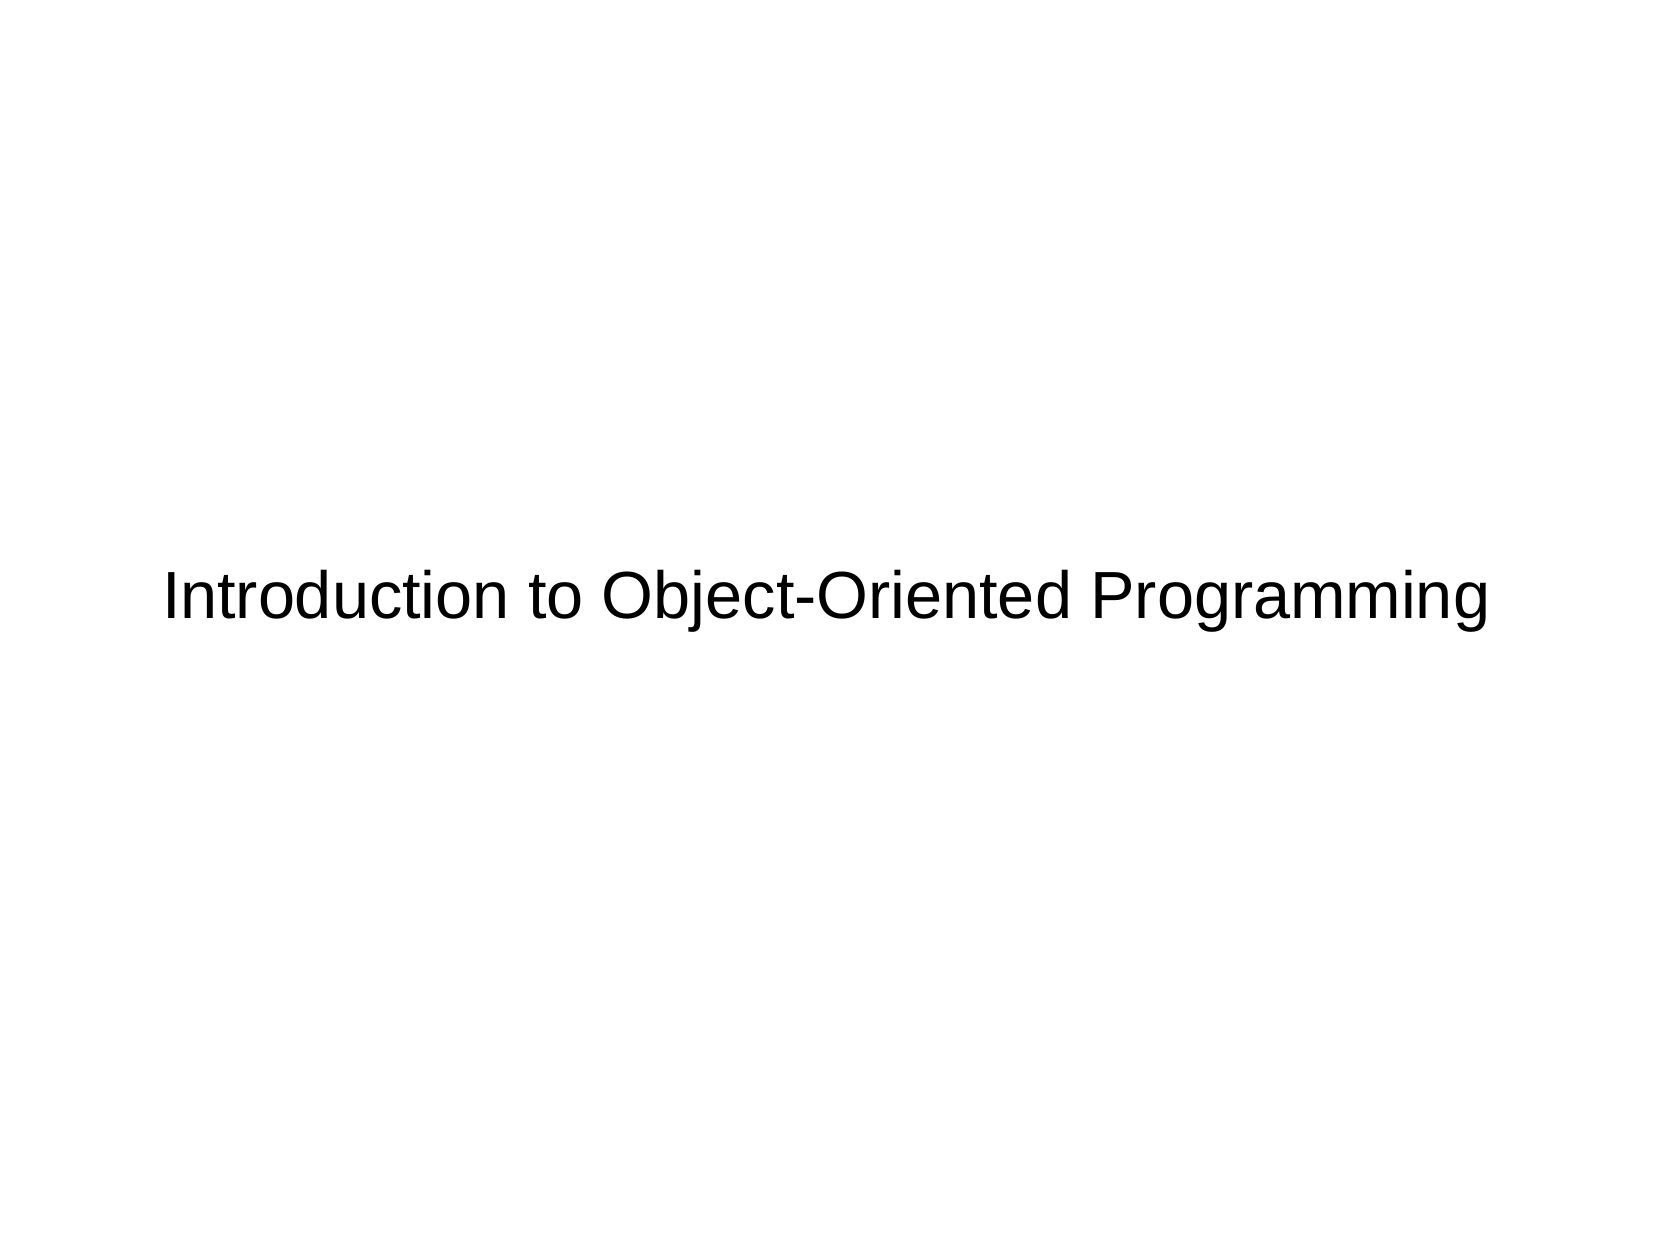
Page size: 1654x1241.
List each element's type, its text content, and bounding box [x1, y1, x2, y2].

title Introduction to Object-Oriented Programming [82, 492, 1571, 700]
